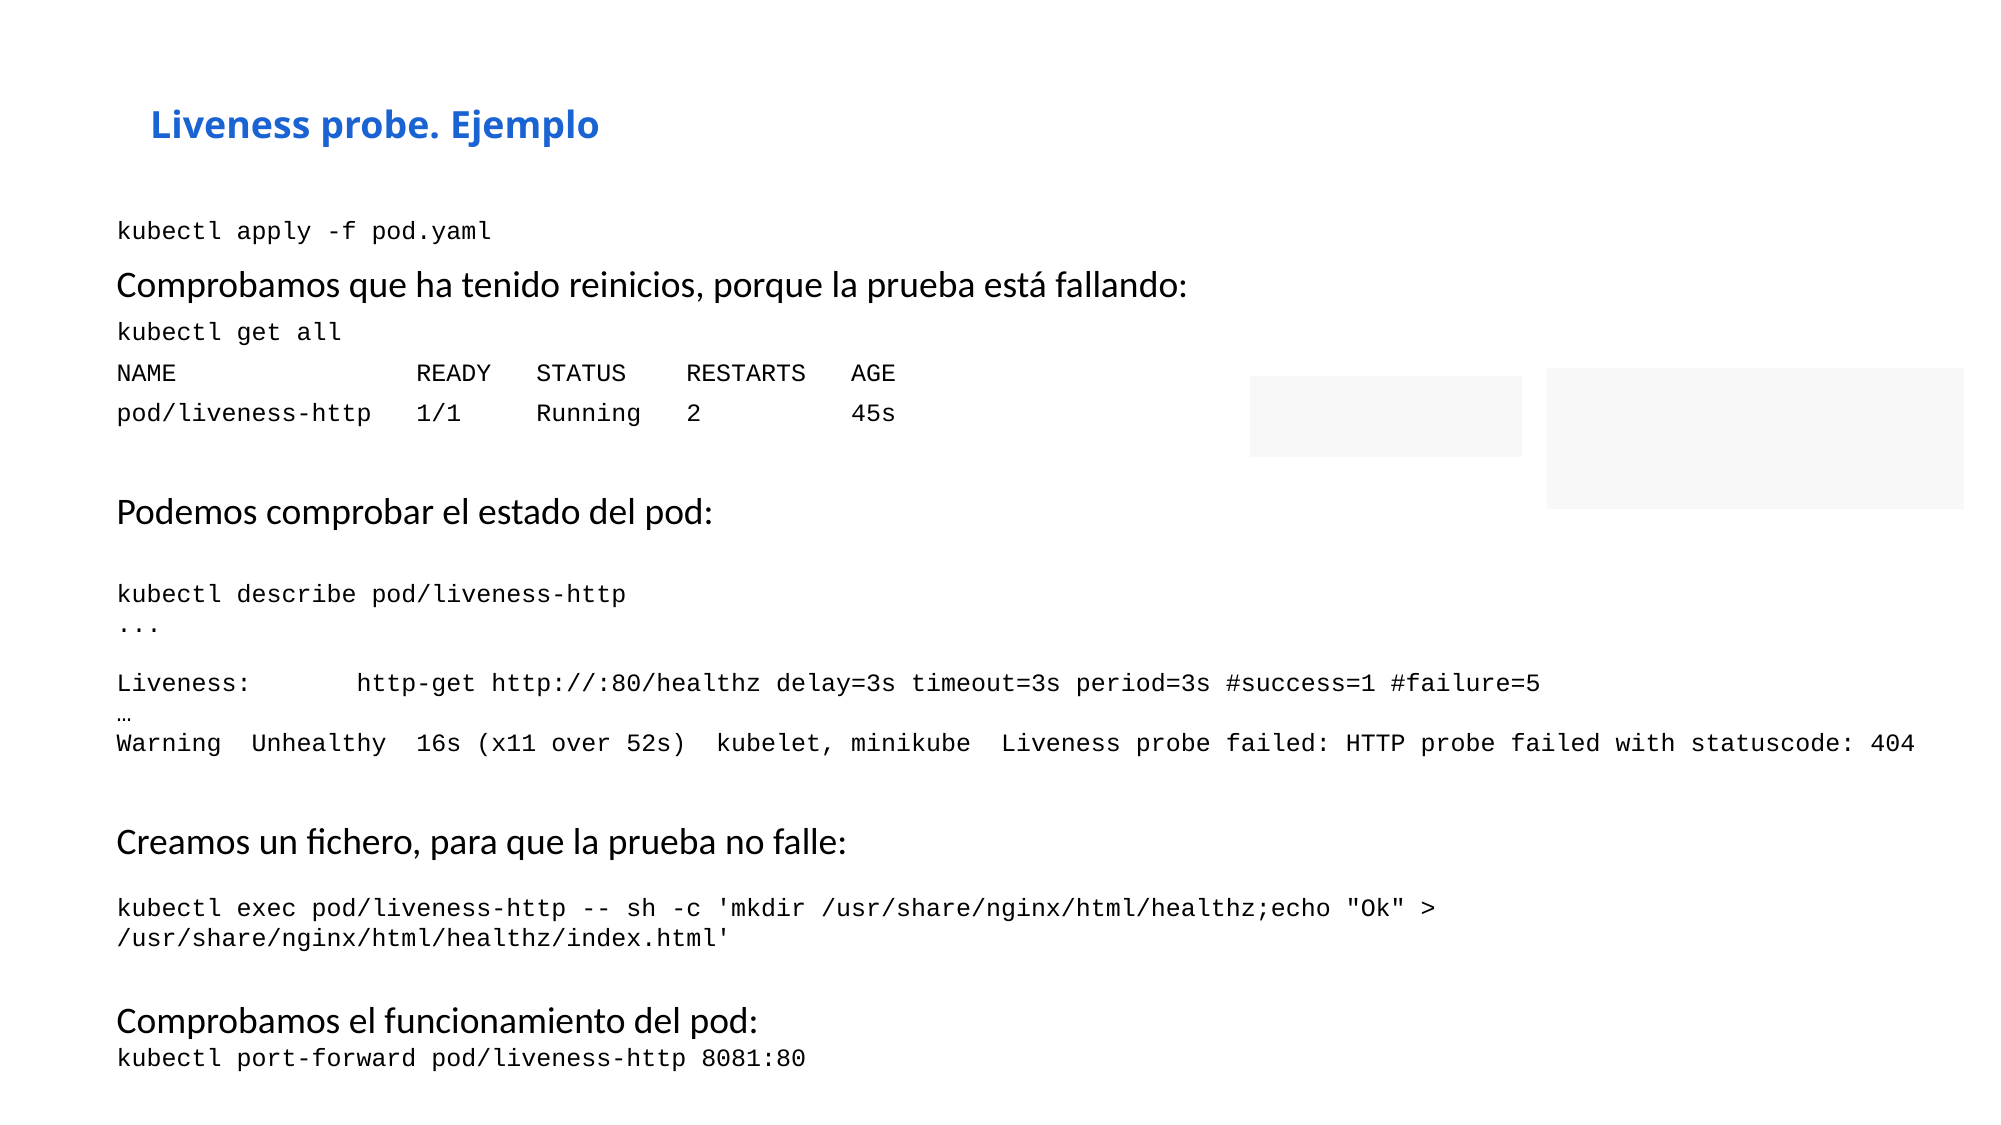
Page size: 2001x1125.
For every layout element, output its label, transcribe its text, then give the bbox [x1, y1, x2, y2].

text_box Liveness probe. Ejemplo [150, 98, 601, 150]
text_box kubectl apply -f pod.yaml Comprobamos que ha tenido reinicios, porque la prueba está fallando: kubectl get all NAME READY STATUS RESTARTS AGE pod/liveness-http 1/1 Running 2 45s Podemos comprobar el estado del pod: kubectl describe pod/liveness-http ... Liveness: http-get http://:80/healthz delay=3s timeout=3s period=3s #success=1 #failure=5 … Warning Unhealthy 16s (x11 over 52s) kubelet, minikube Liveness probe failed: HTTP probe failed with statuscode: 404 Creamos un fichero, para que la prueba no falle: kubectl exec pod/liveness-http -- sh -c 'mkdir /usr/share/nginx/html/healthz;echo "Ok" > /usr/share/nginx/html/healthz/index.html' Comprobamos el funcionamiento del pod: kubectl port-forward pod/liveness-http 8081:80 [101, 196, 1977, 409]
table_header [1547, 368, 1964, 509]
table_header [1250, 376, 1522, 457]
